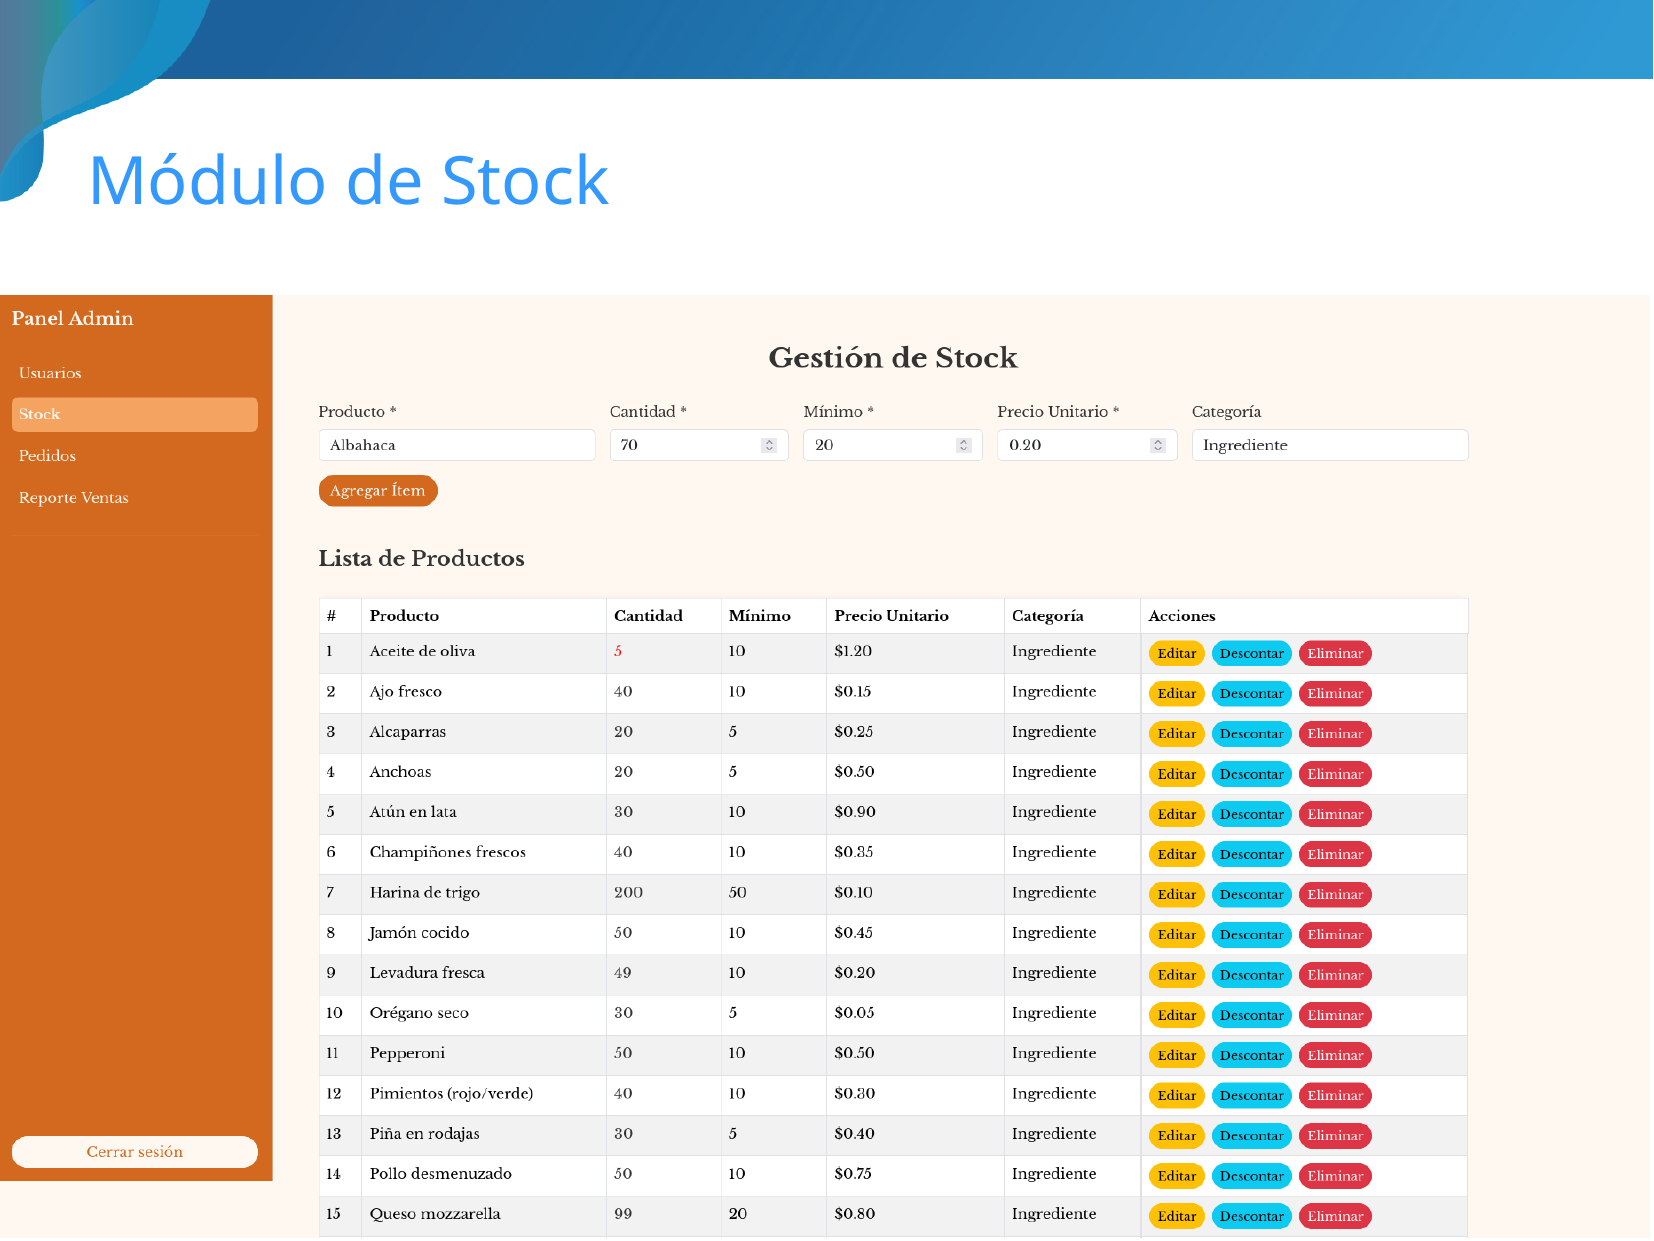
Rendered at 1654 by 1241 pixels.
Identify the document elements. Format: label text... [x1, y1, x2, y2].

picture [0, 0, 1653, 1241]
title Módulo de Stock [87, 75, 1576, 283]
